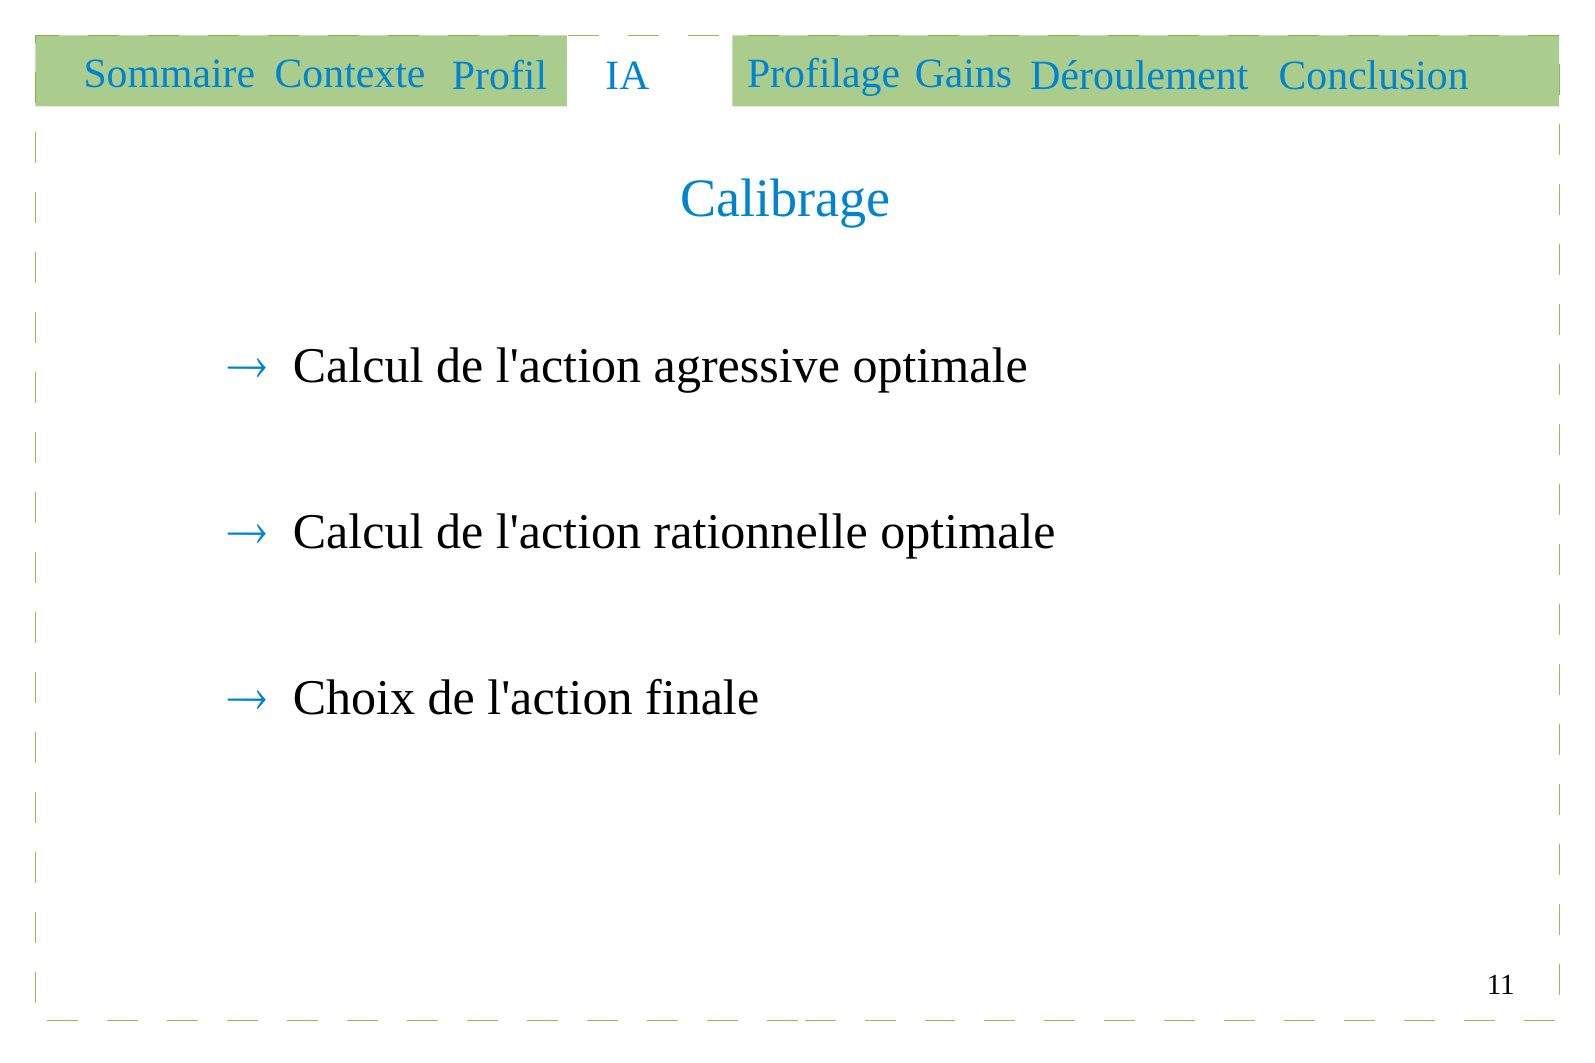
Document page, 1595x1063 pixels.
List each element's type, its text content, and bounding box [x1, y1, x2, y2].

text_box ® Calcul de l'action agressive optimale ® Calcul de l'action rationnelle optimale ® Choix de l'action finale [212, 330, 1512, 988]
text_box Déroulement [1015, 45, 1264, 107]
text_box [35, 35, 567, 107]
text_box Profil [437, 45, 567, 107]
text_box Gains [934, 42, 1040, 105]
text_box Contexte [284, 42, 449, 105]
text_box [732, 35, 1560, 107]
text_box Conclusion [1264, 45, 1501, 107]
text_box Sommaire [68, 42, 284, 105]
text_box Profilage [732, 42, 934, 105]
text_box IA [590, 45, 804, 107]
text_box Calibrage [23, 161, 1548, 237]
